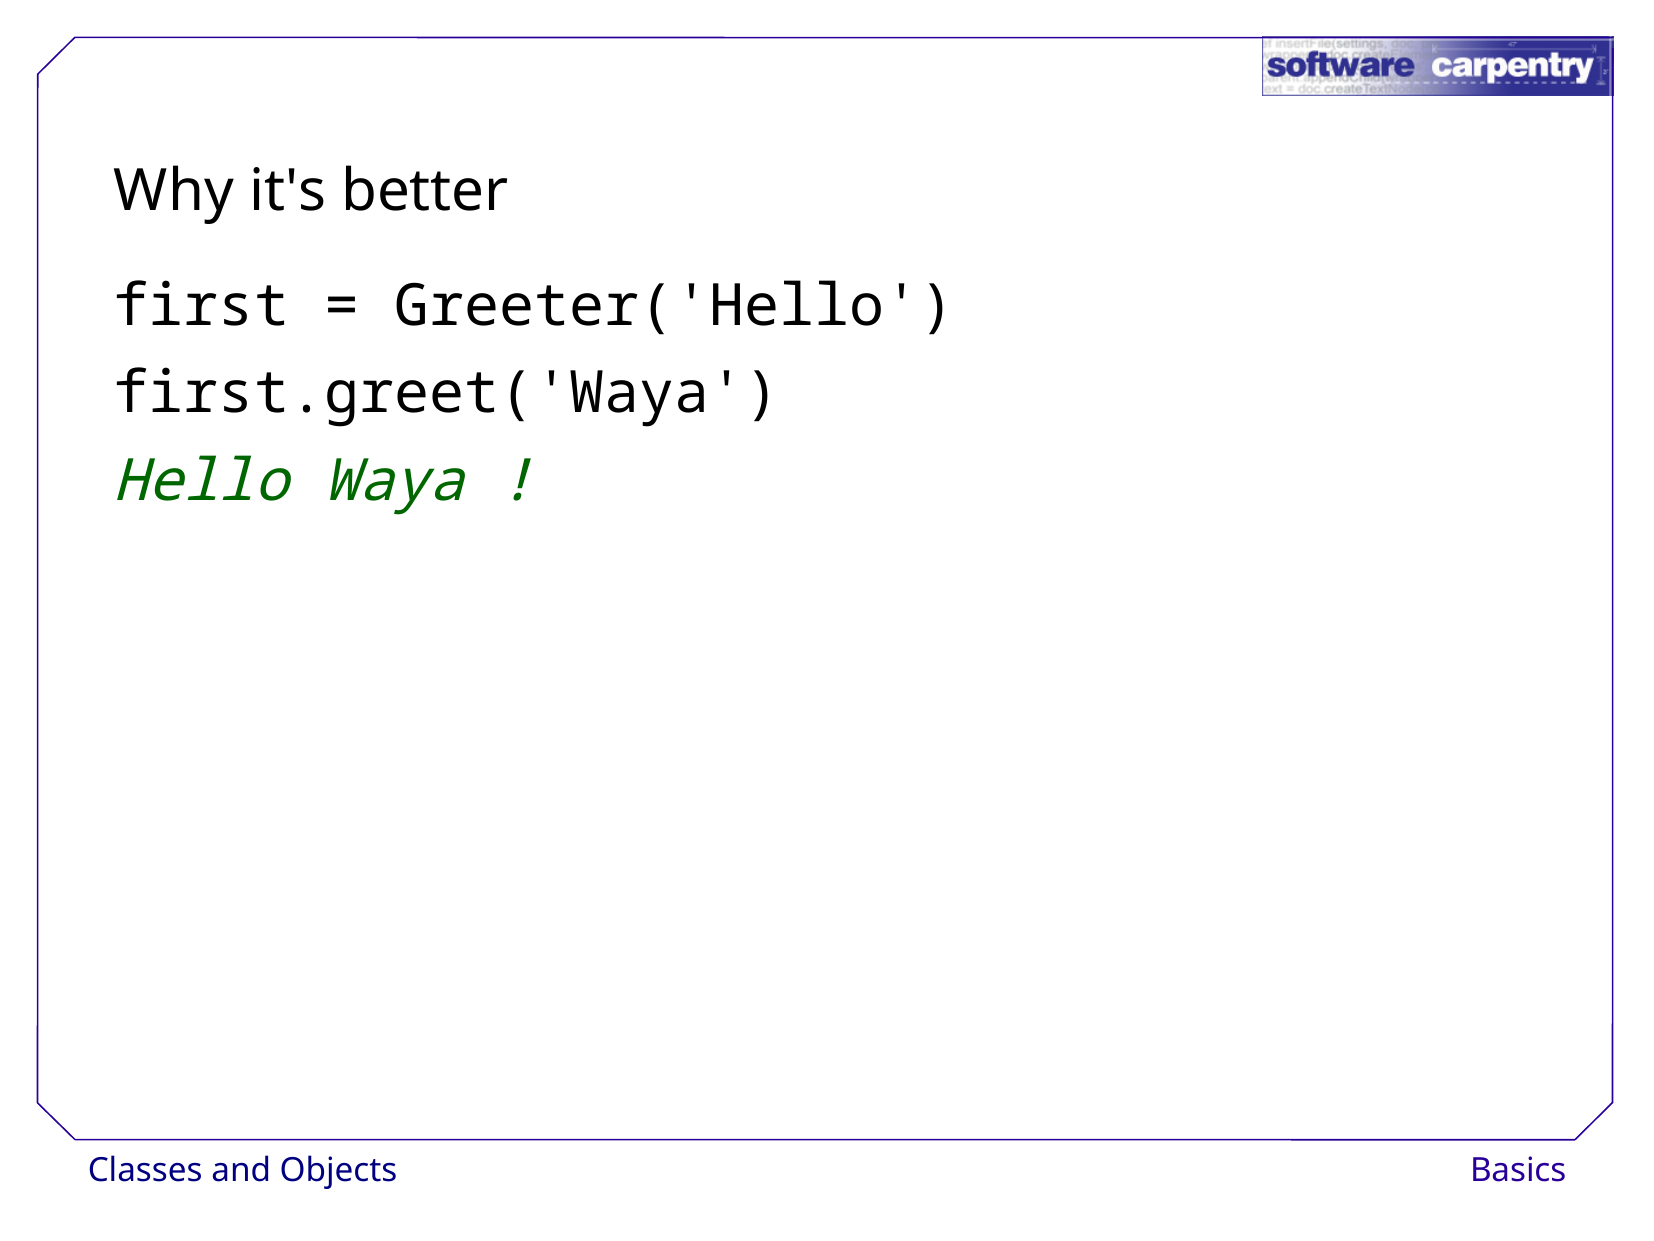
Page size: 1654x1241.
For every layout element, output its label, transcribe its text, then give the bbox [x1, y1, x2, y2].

text_box Why it's better [99, 109, 1517, 231]
picture [1262, 36, 1614, 96]
text_box first = Greeter('Hello') first.greet('Waya') Hello Waya ! [99, 241, 1517, 520]
